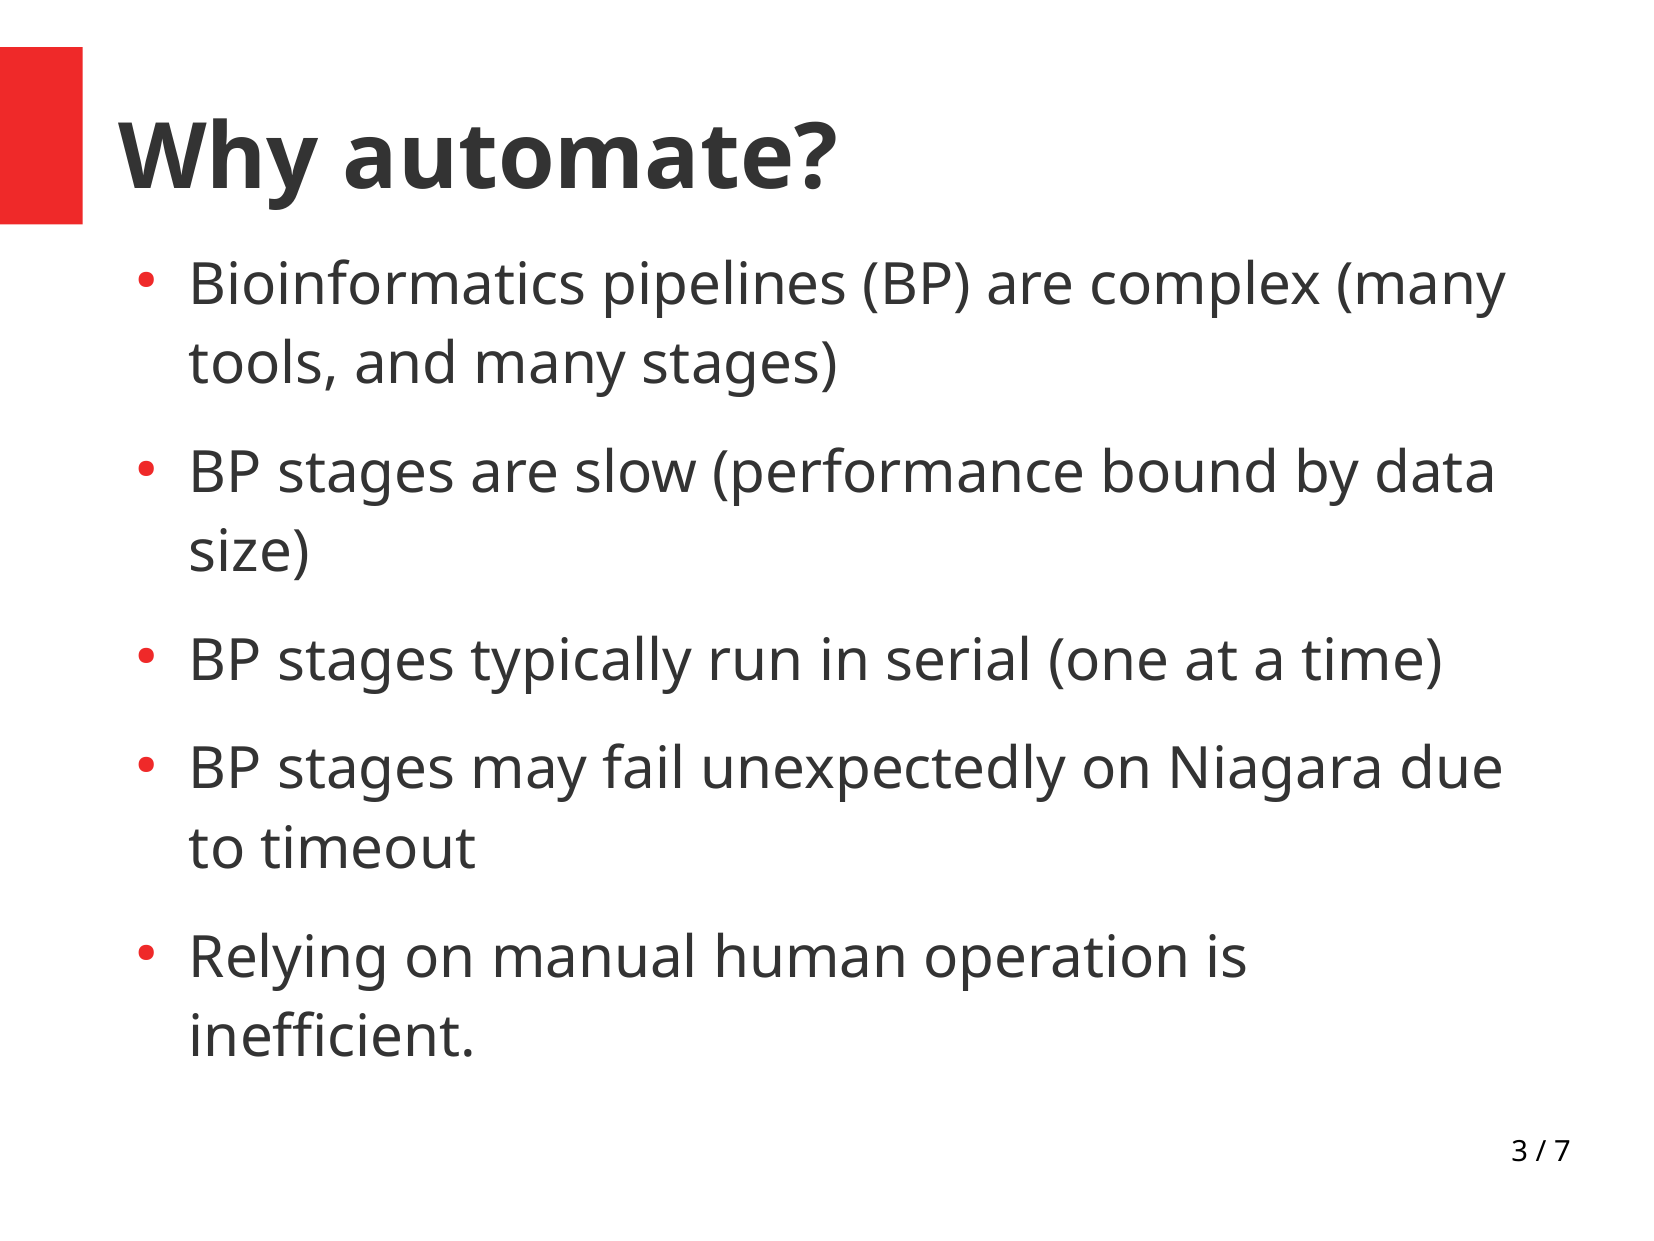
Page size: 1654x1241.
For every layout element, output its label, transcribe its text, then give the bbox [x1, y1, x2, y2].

title Why automate? [118, 49, 1571, 257]
list Bioinformatics pipelines (BP) are complex (many tools, and many stages) BP stages are slow (performance bound by data size) BP stages typically run in serial (one at a time) BP stages may fail unexpectedly on Niagara due to timeout Relying on manual human operation is inefficient. [118, 242, 1536, 962]
